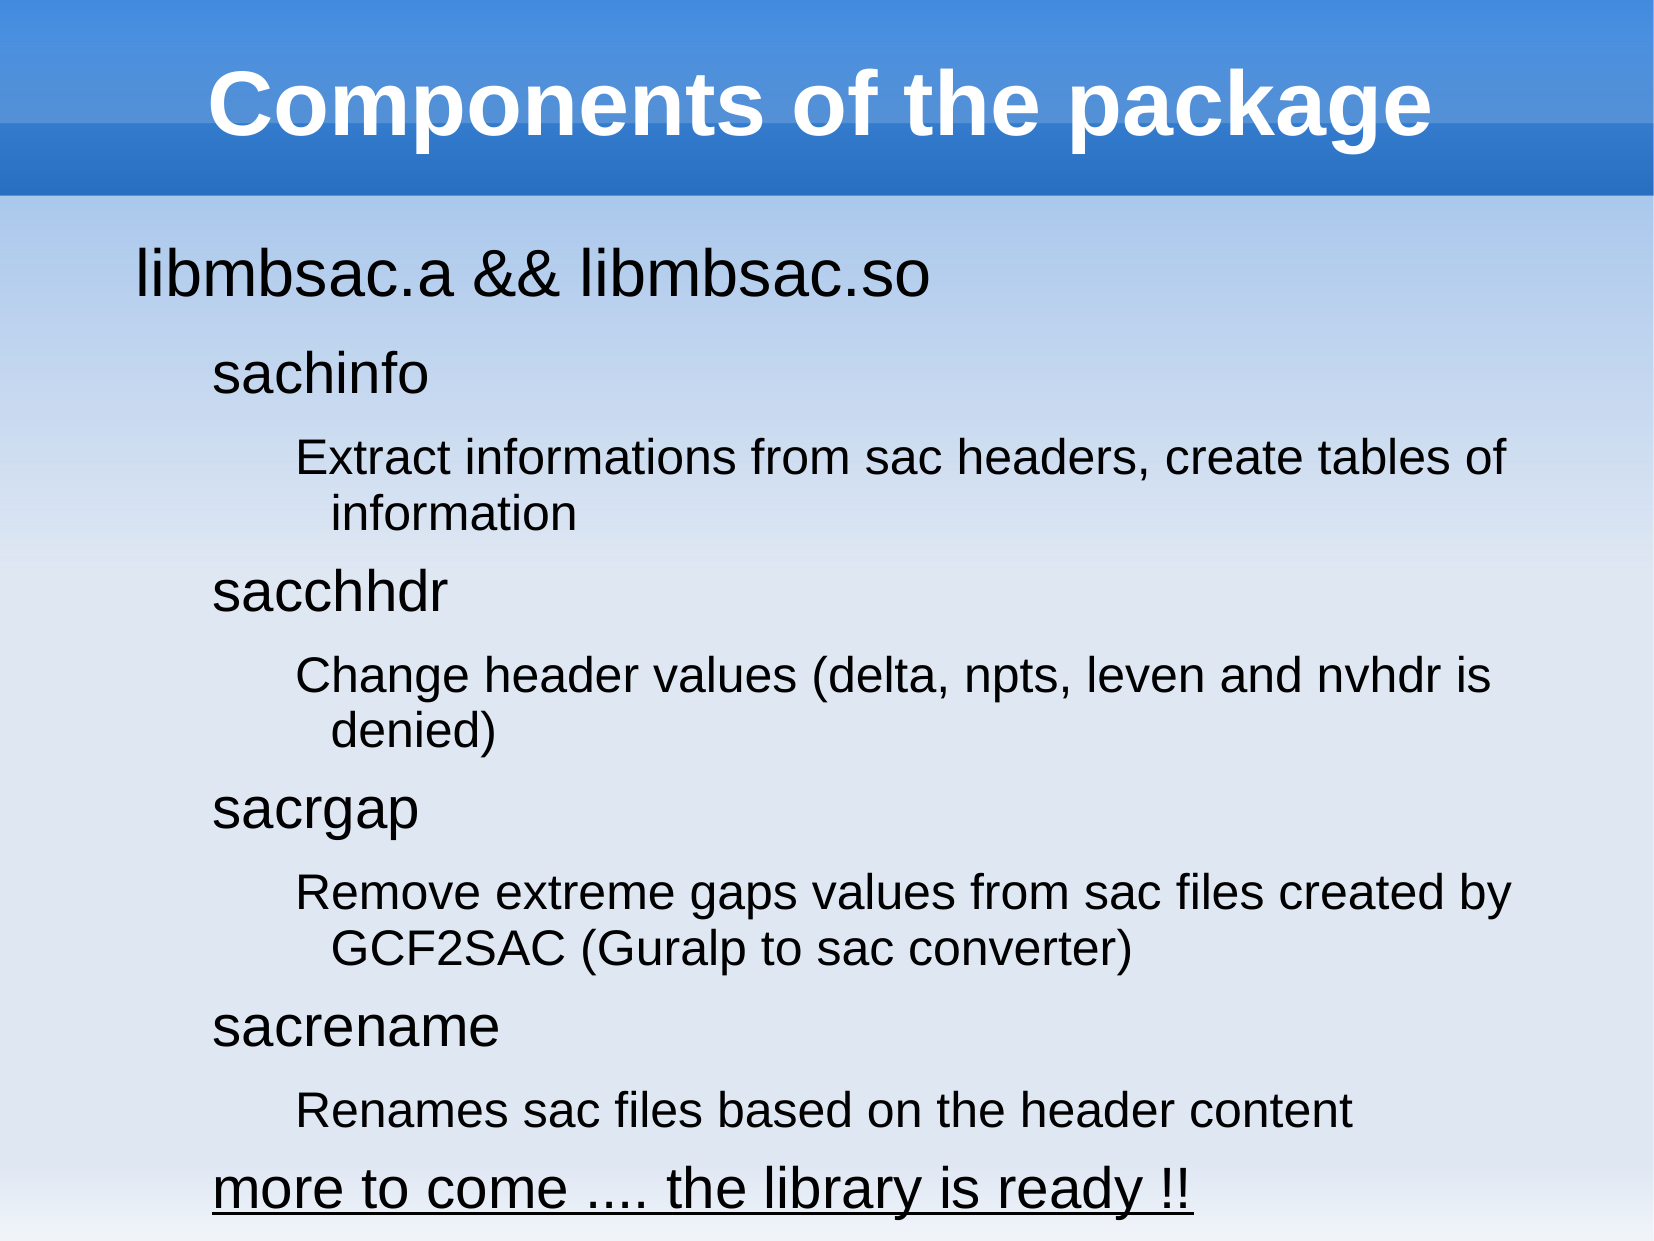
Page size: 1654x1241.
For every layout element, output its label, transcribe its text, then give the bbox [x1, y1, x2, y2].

picture [0, 0, 1654, 1241]
list libmbsac.a && libmbsac.so sachinfo Extract informations from sac headers, create tables of information sacchhdr Change header values (delta, npts, leven and nvhdr is denied) sacrgap Remove extreme gaps values from sac files created by GCF2SAC (Guralp to sac converter) sacrename Renames sac files based on the header content more to come .... the library is ready !! [118, 236, 1607, 1222]
title Components of the package [76, 0, 1565, 208]
